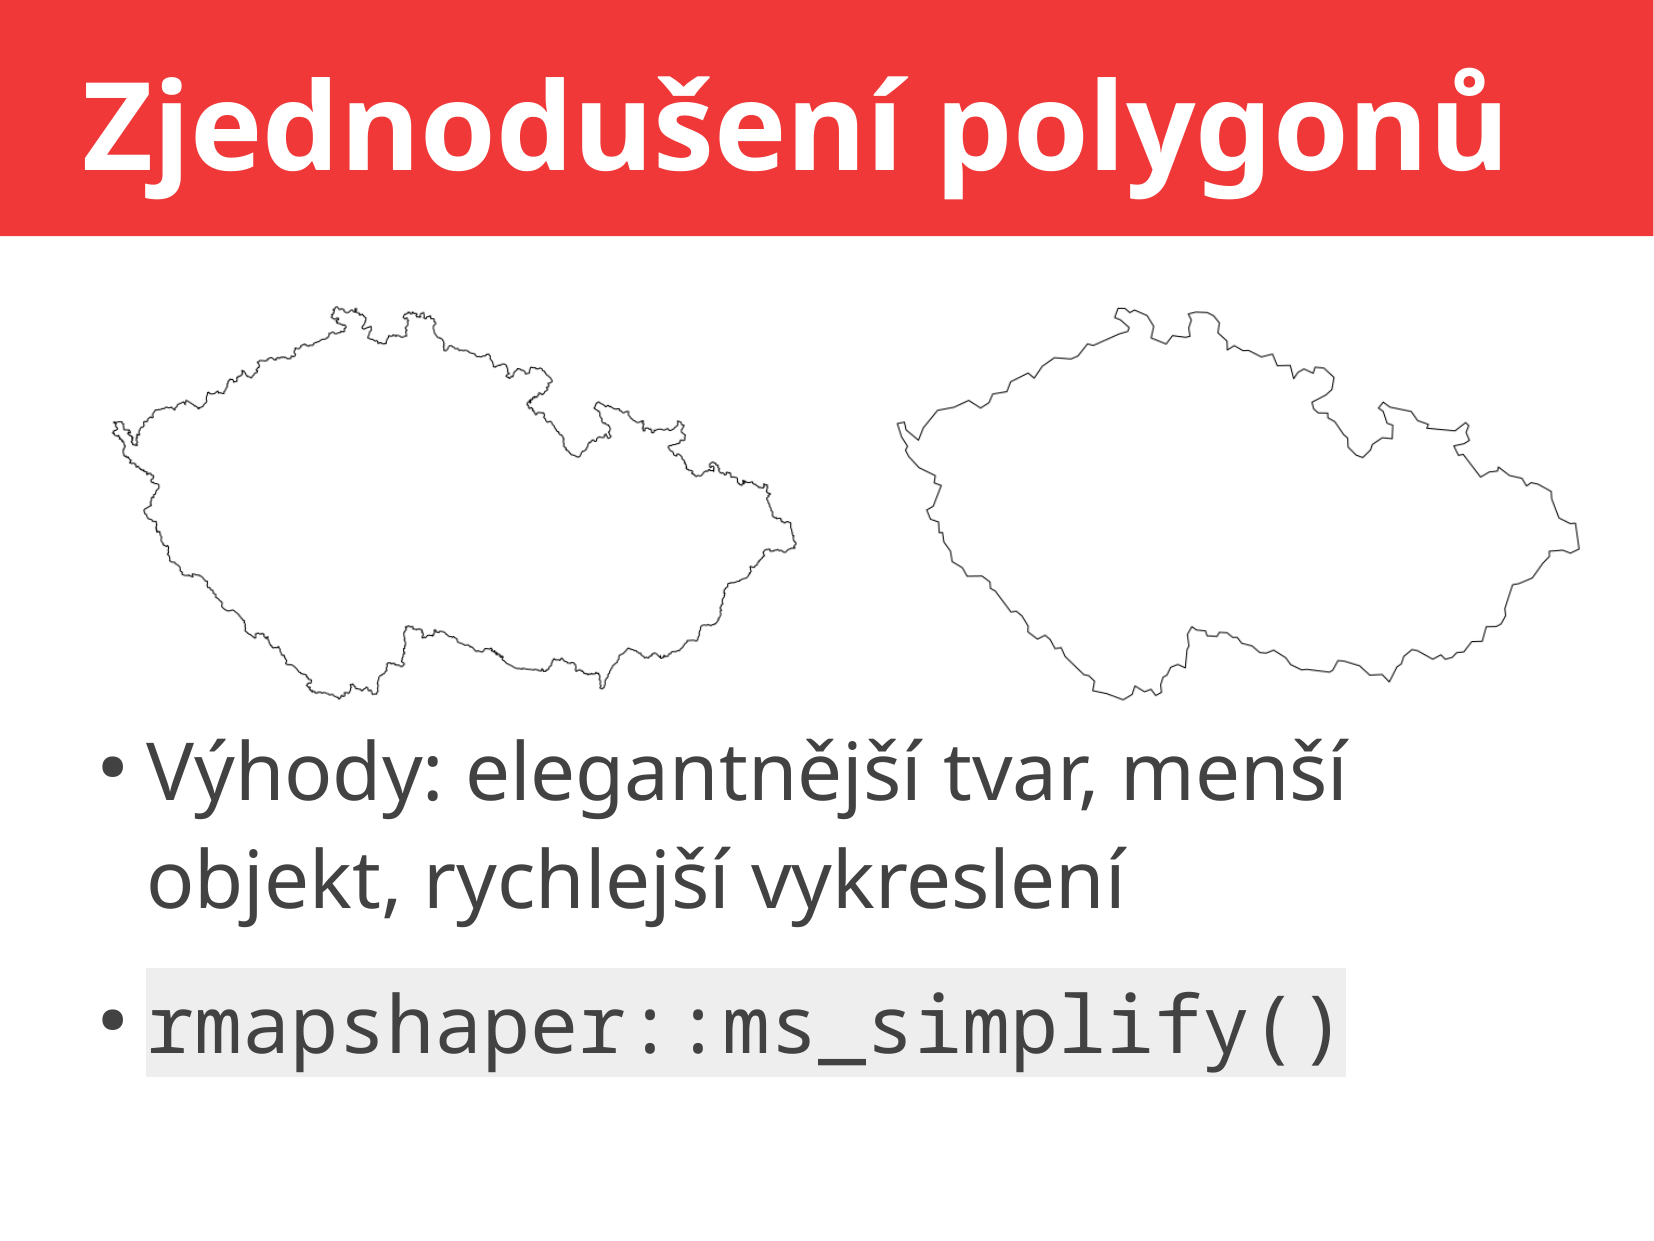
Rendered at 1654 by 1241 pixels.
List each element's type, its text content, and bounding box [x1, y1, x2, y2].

picture [23, 248, 1650, 839]
list Výhody: elegantnější tvar, menší objekt, rychlejší vykreslení rmapshaper::ms_simplify() [82, 714, 1563, 1080]
title Zjednodušení polygonů [82, 19, 1571, 227]
